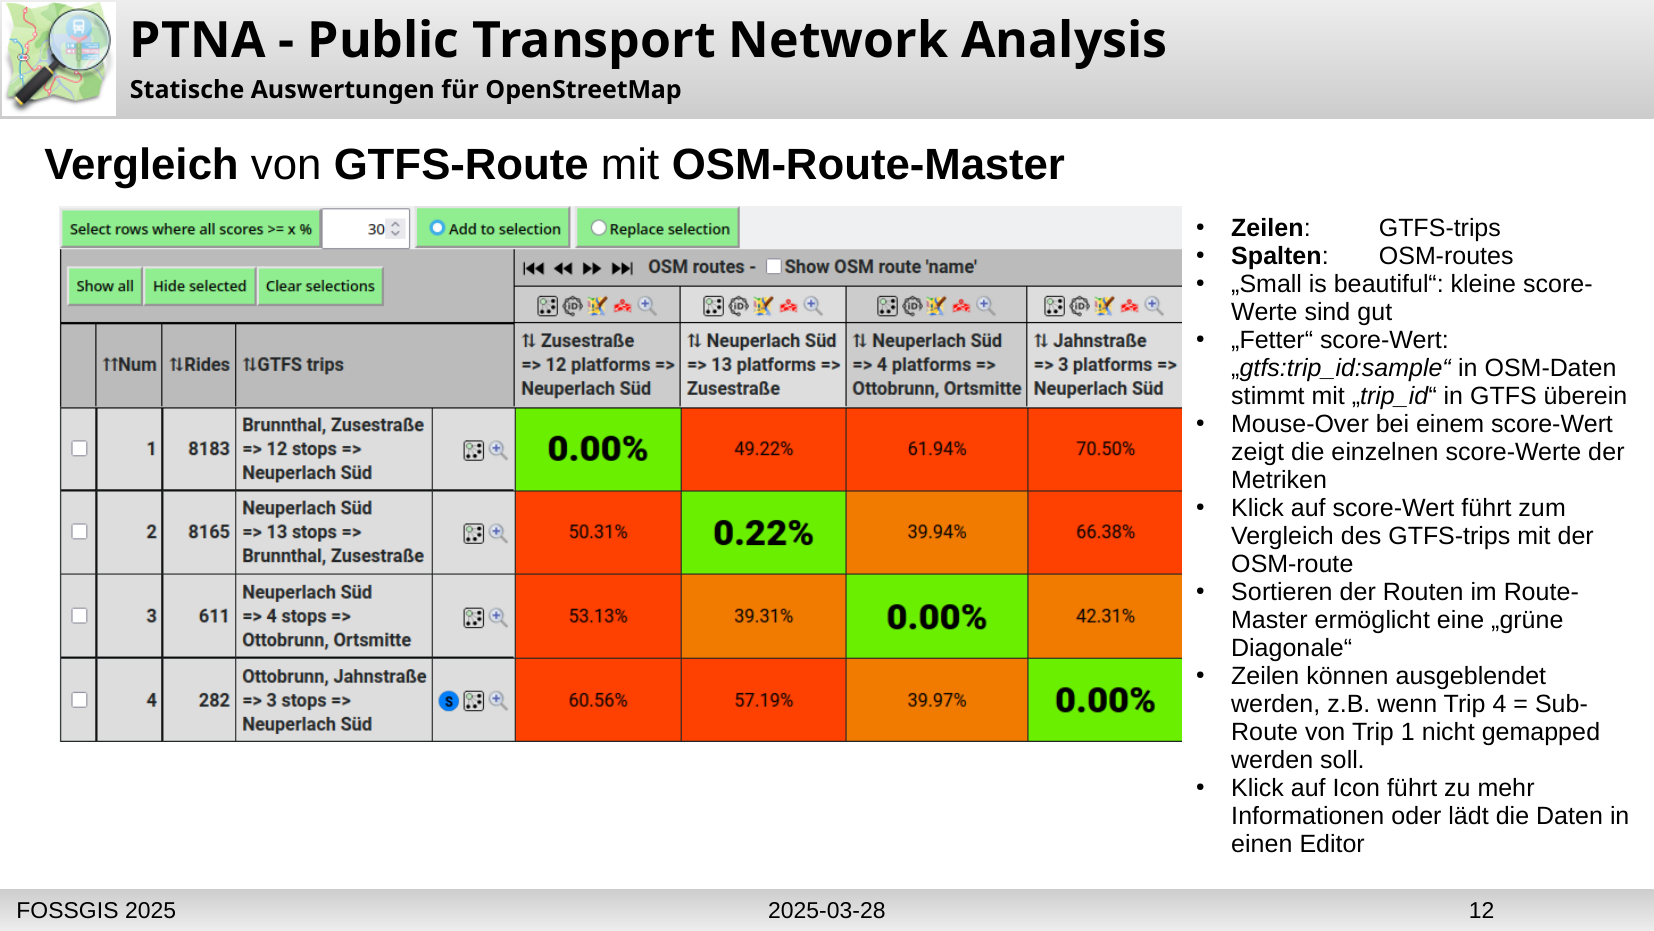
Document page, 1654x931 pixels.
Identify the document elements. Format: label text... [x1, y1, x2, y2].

text_box 2025-03-28 [203, 889, 1453, 931]
text_box Vergleich von GTFS-Route mit OSM-Route-Master [29, 132, 1595, 197]
text_box FOSSGIS 2025 [1, 888, 203, 931]
picture [59, 206, 1181, 742]
text_box <Foliennummer> [1453, 888, 1654, 931]
text_box Statische Auswertungen für OpenStreetMap [115, 59, 1653, 119]
picture [2, 2, 115, 116]
text_box PTNA - Public Transport Network Analysis [115, 0, 1653, 59]
text_box Zeilen: GTFS-trips Spalten: OSM-routes „Small is beautiful“: kleine score-Werte sind gut „Fetter“ score-Wert: „gtfs:trip_id:sample“ in OSM-Daten stimmt mit „trip_id“ in GTFS überein Mouse-Over bei einem score-Wert zeigt die einzelnen score-Werte der Metriken Klick auf score-Wert führt zum Vergleich des GTFS-trips mit der OSM-route Sortieren der Routen im Route-Master ermöglicht eine „grüne Diagonale“ Zeilen können ausgeblendet werden, z.B. wenn Trip 4 = Sub-Route von Trip 1 nicht gemapped werden soll. Klick auf Icon führt zu mehr Informationen oder lädt die Daten in einen Editor [1181, 206, 1654, 866]
text_box [0, 0, 115, 119]
